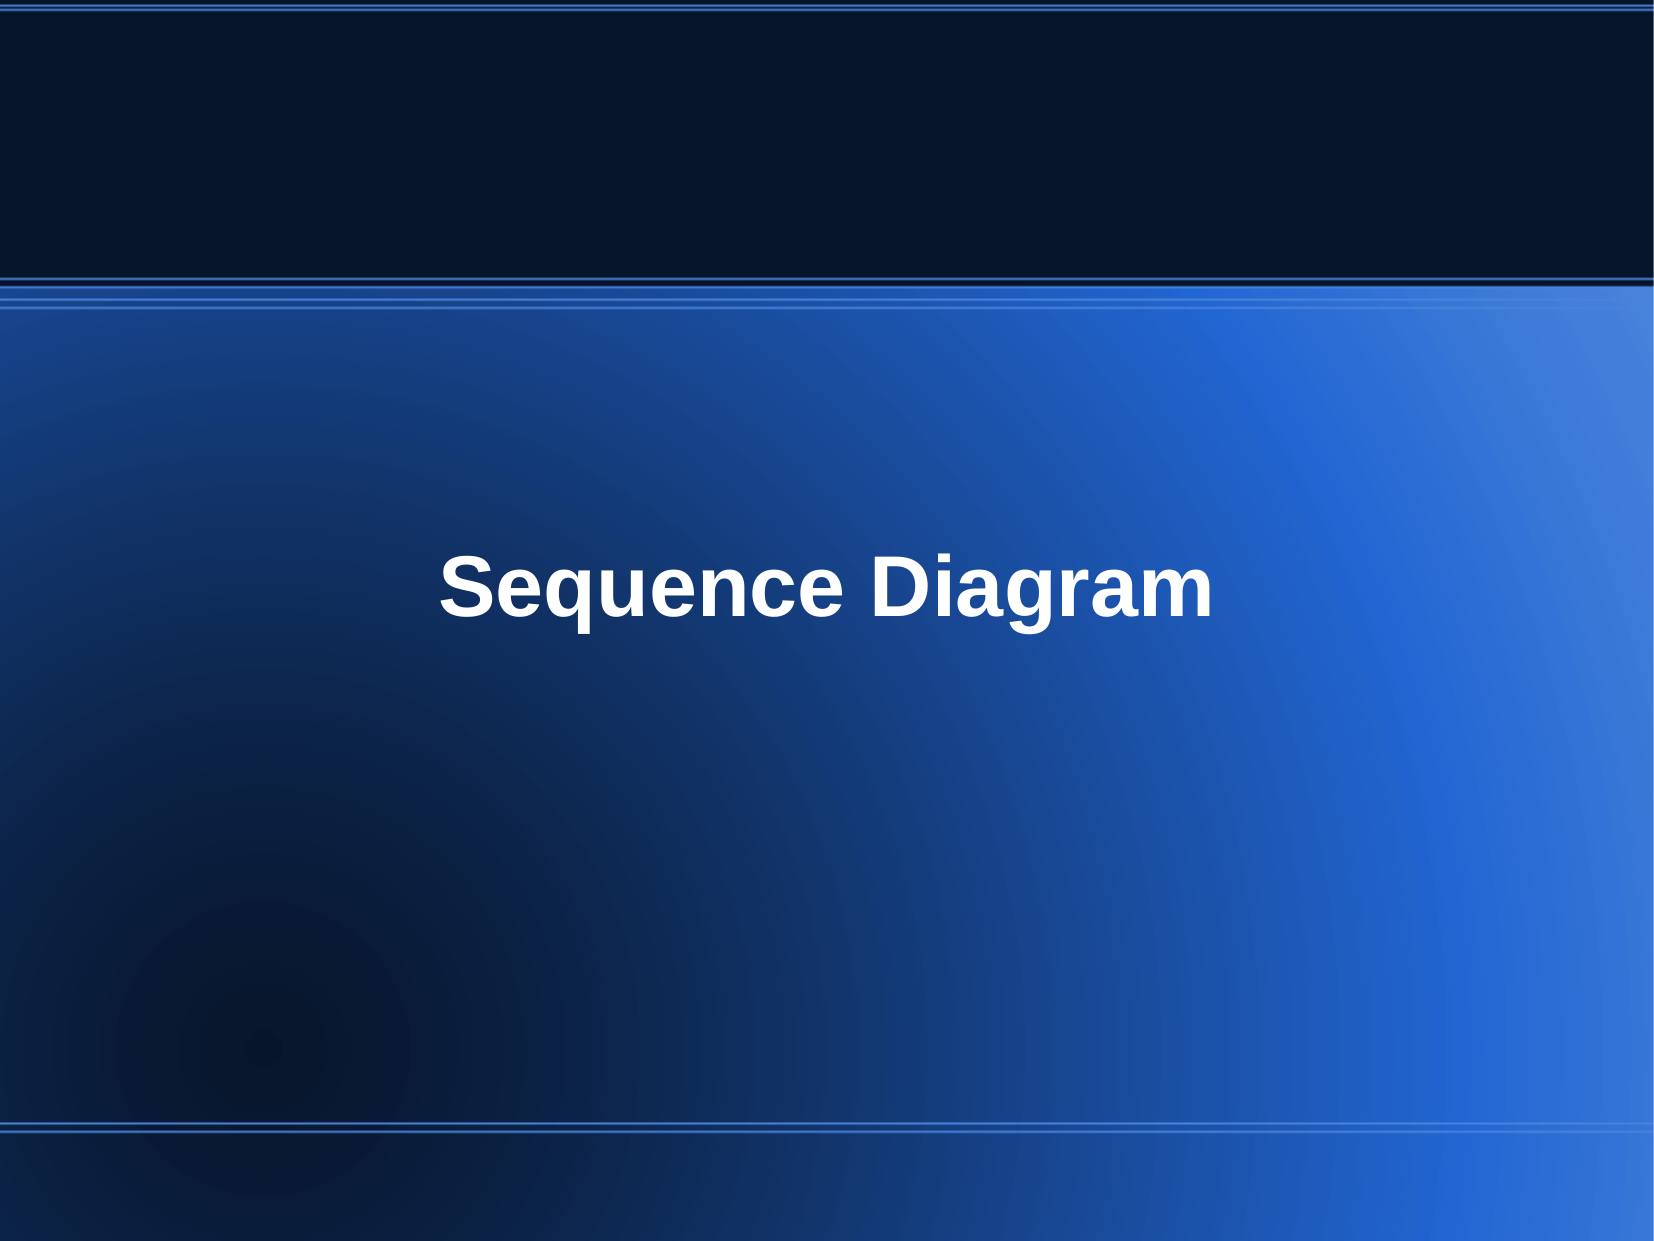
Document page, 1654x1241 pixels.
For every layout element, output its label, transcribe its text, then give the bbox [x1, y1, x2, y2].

picture [0, 0, 1654, 1241]
title Sequence Diagram [82, 482, 1571, 691]
